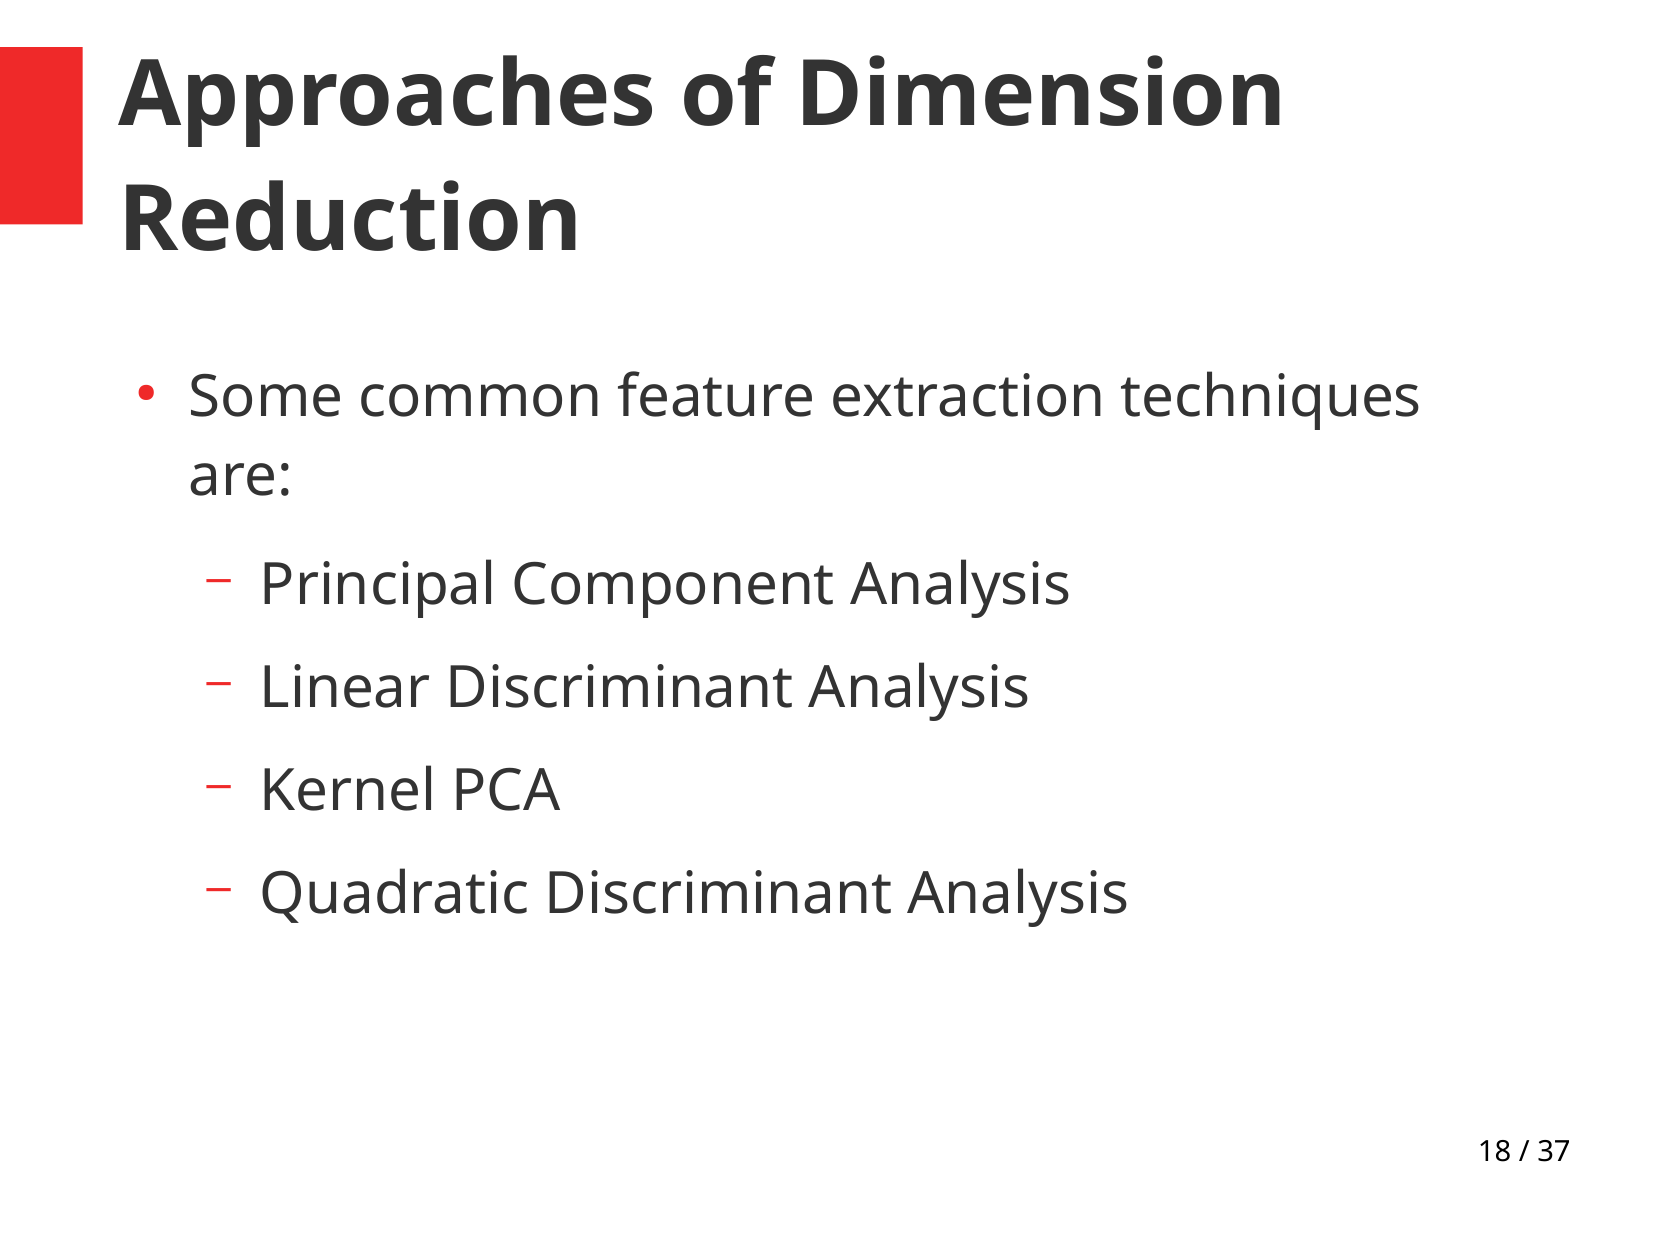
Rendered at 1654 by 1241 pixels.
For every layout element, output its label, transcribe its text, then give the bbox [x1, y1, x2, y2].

title Approaches of Dimension Reduction [118, 28, 1571, 278]
list Some common feature extraction techniques are: Principal Component Analysis Linear Discriminant Analysis Kernel PCA Quadratic Discriminant Analysis [118, 354, 1536, 1074]
